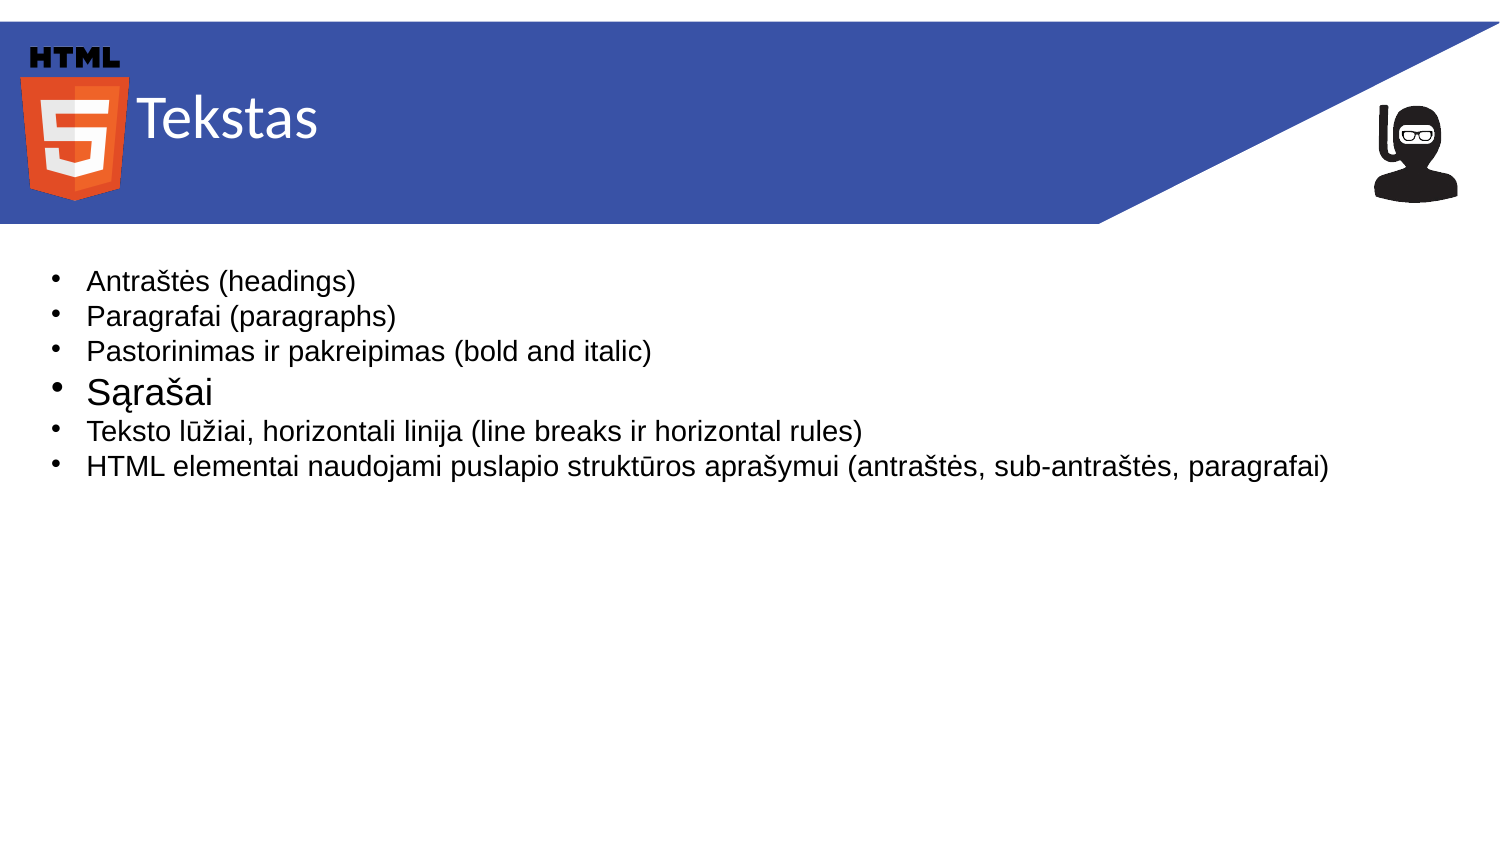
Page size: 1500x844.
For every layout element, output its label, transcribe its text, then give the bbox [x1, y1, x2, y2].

picture [20, 46, 130, 201]
picture [1326, 167, 1500, 211]
text_box Tekstas [121, 72, 1500, 167]
text_box [1404, 24, 1500, 72]
text_box [1096, 167, 1500, 227]
text_box Antraštės (headings) Paragrafai (paragraphs) Pastorinimas ir pakreipimas (bold and italic) Sąrašai Teksto lūžiai, horizontali linija (line breaks ir horizontal rules) HTML elementai naudojami puslapio struktūros aprašymui (antraštės, sub-antraštės, paragrafai) [36, 247, 1389, 789]
